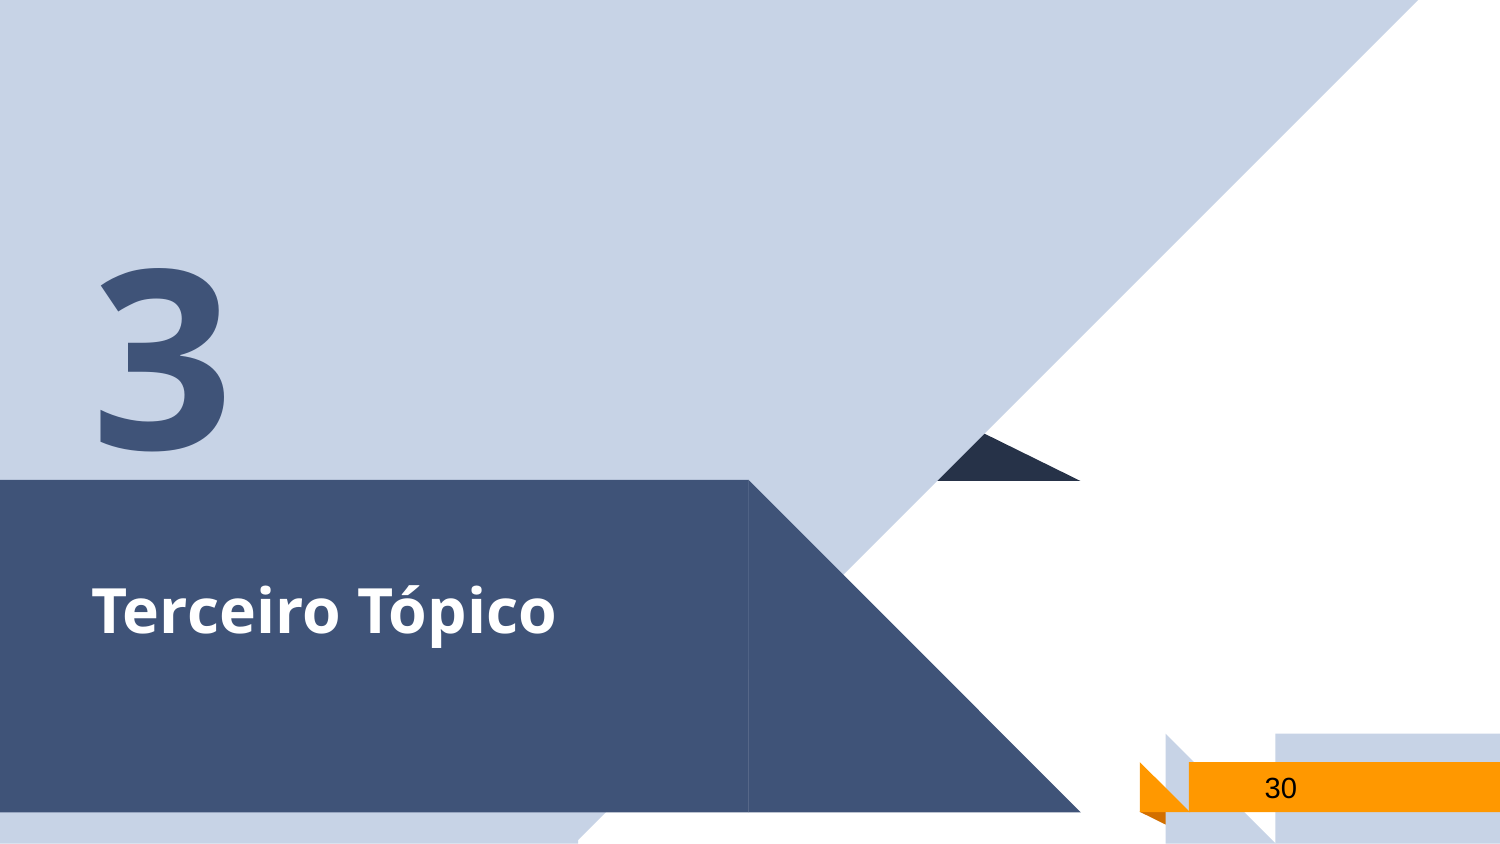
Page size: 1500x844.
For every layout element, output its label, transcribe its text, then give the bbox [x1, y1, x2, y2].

title Terceiro Tópico [76, 470, 839, 662]
slide_number <number> [1249, 760, 1494, 813]
text_box 3 [76, 0, 434, 515]
